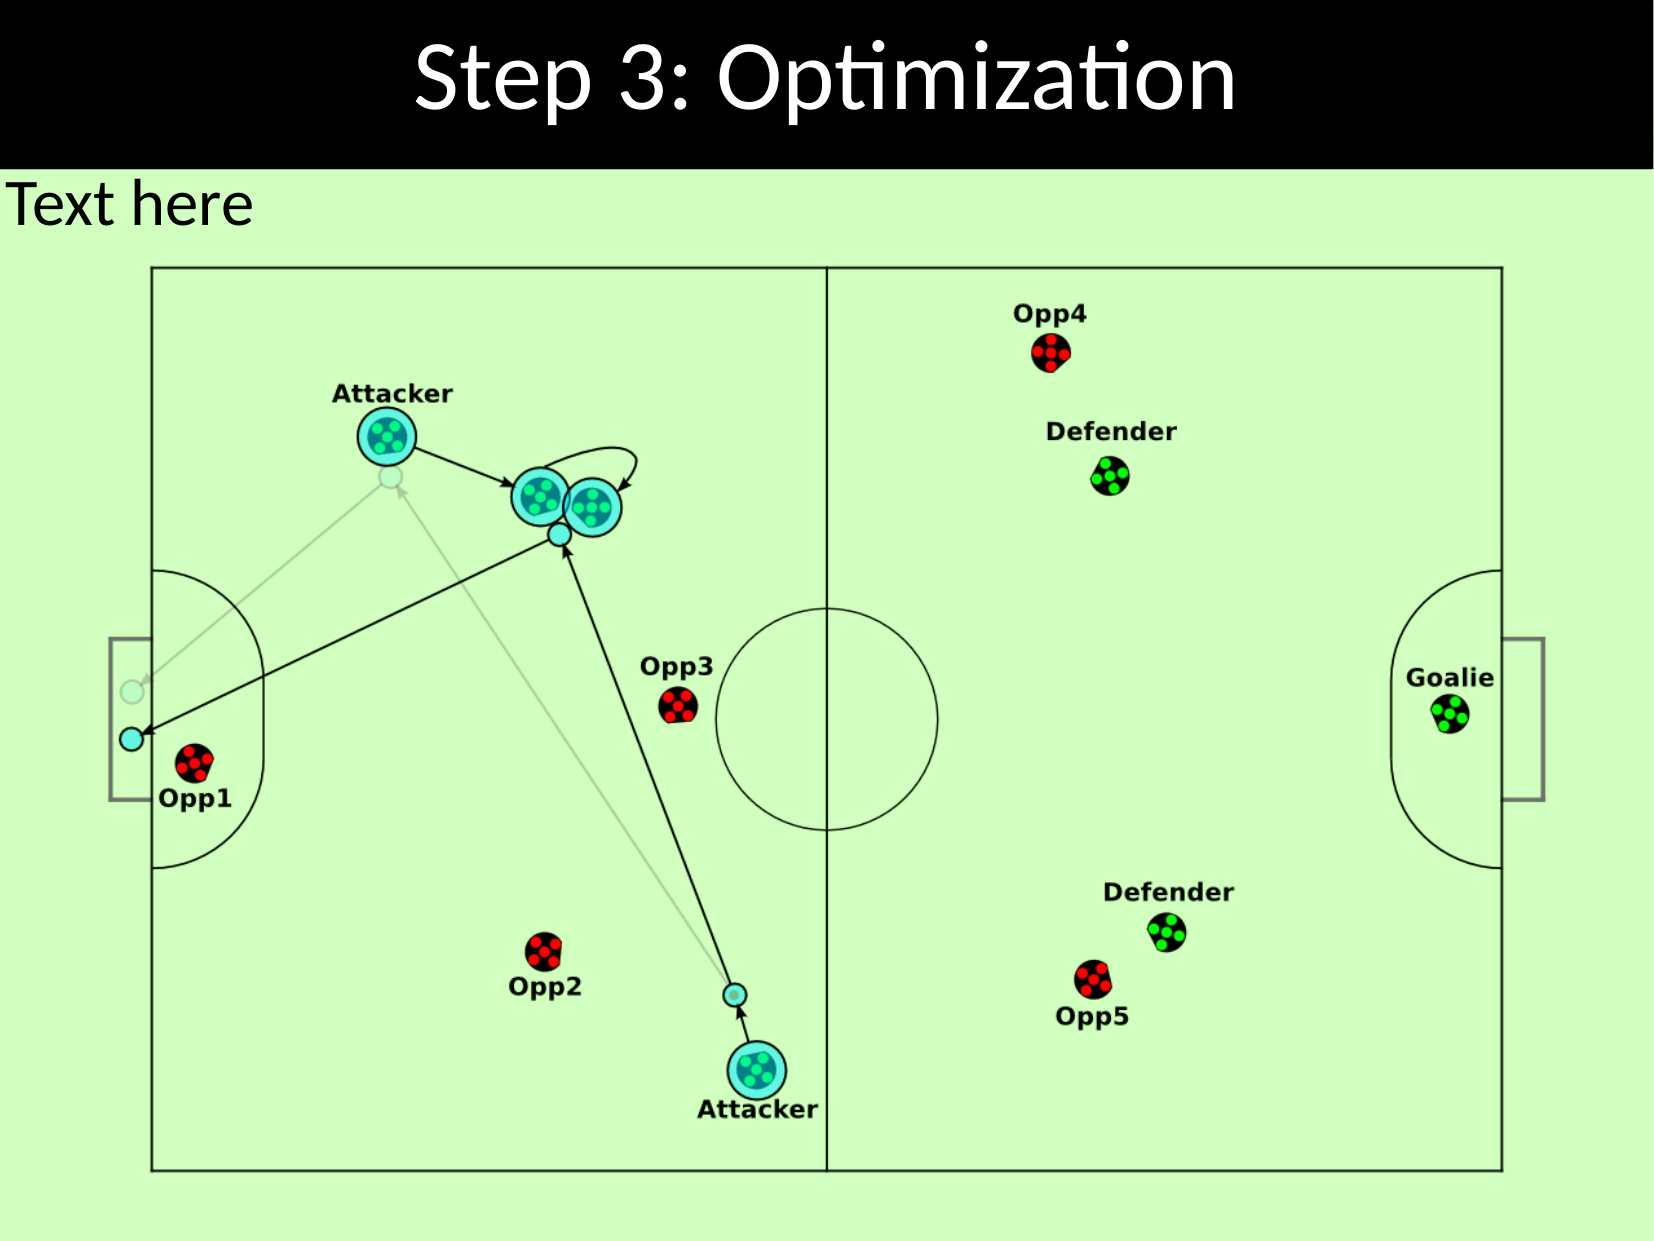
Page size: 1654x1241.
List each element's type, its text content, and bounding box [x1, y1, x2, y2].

title Step 3: Optimization [0, 0, 1654, 169]
list Text here [5, 175, 1654, 289]
picture [0, 169, 1654, 1241]
